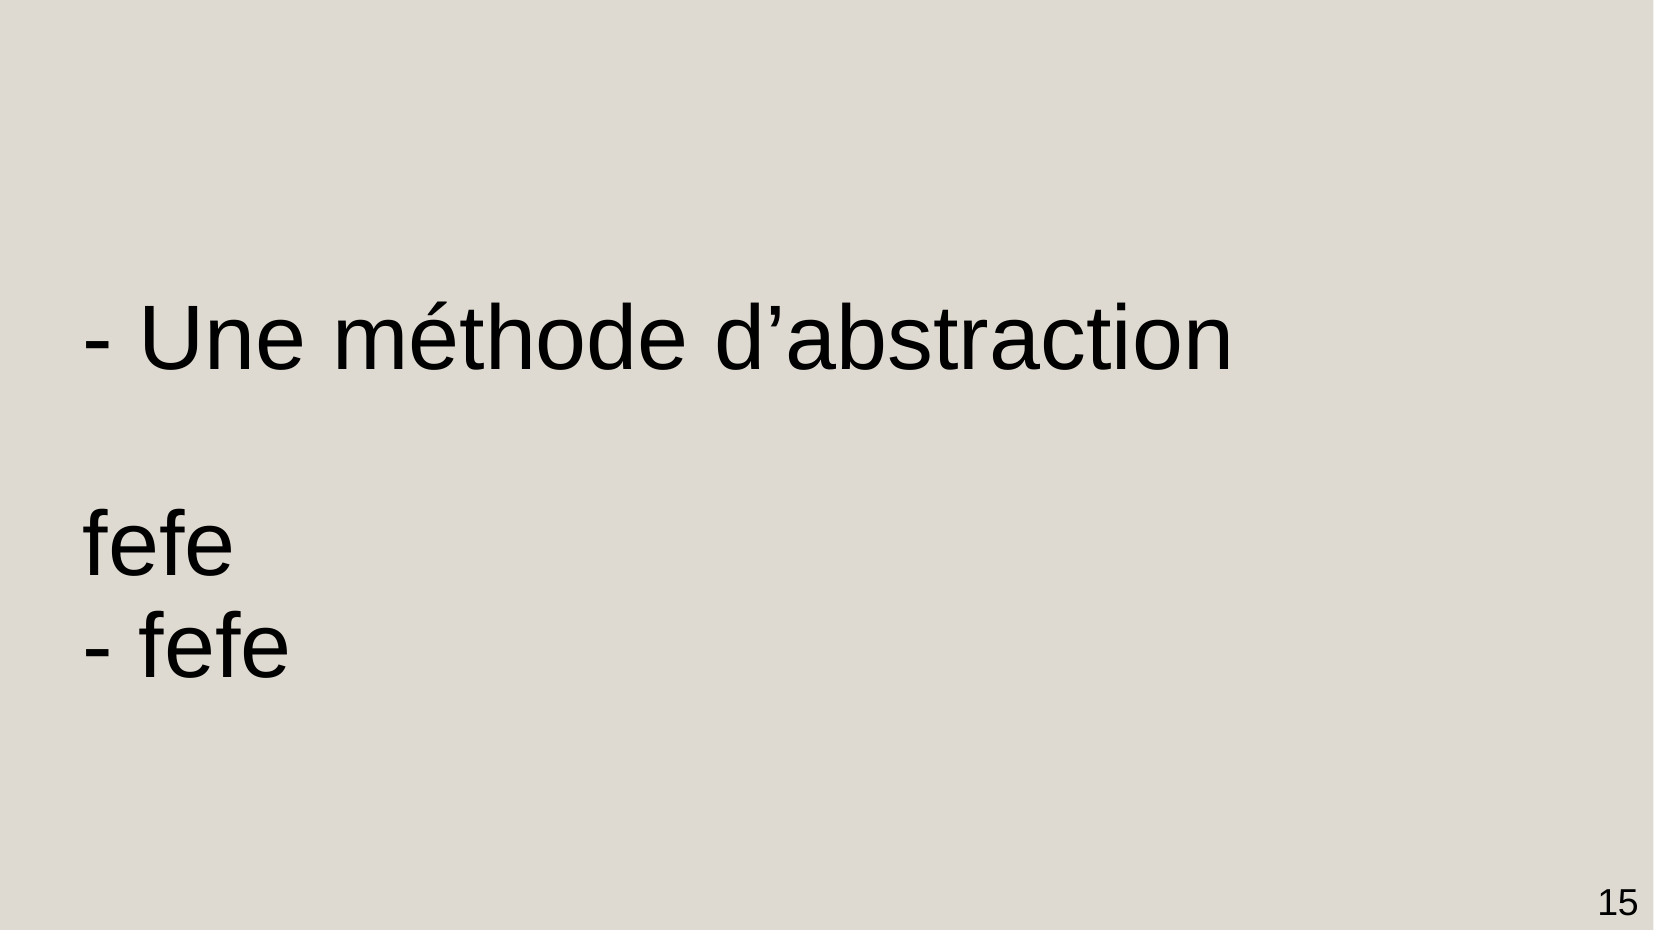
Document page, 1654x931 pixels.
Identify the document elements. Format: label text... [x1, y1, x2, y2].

title - Une méthode d’abstraction fefe - fefe [82, 287, 1571, 698]
text_box <number> [1509, 873, 1654, 931]
